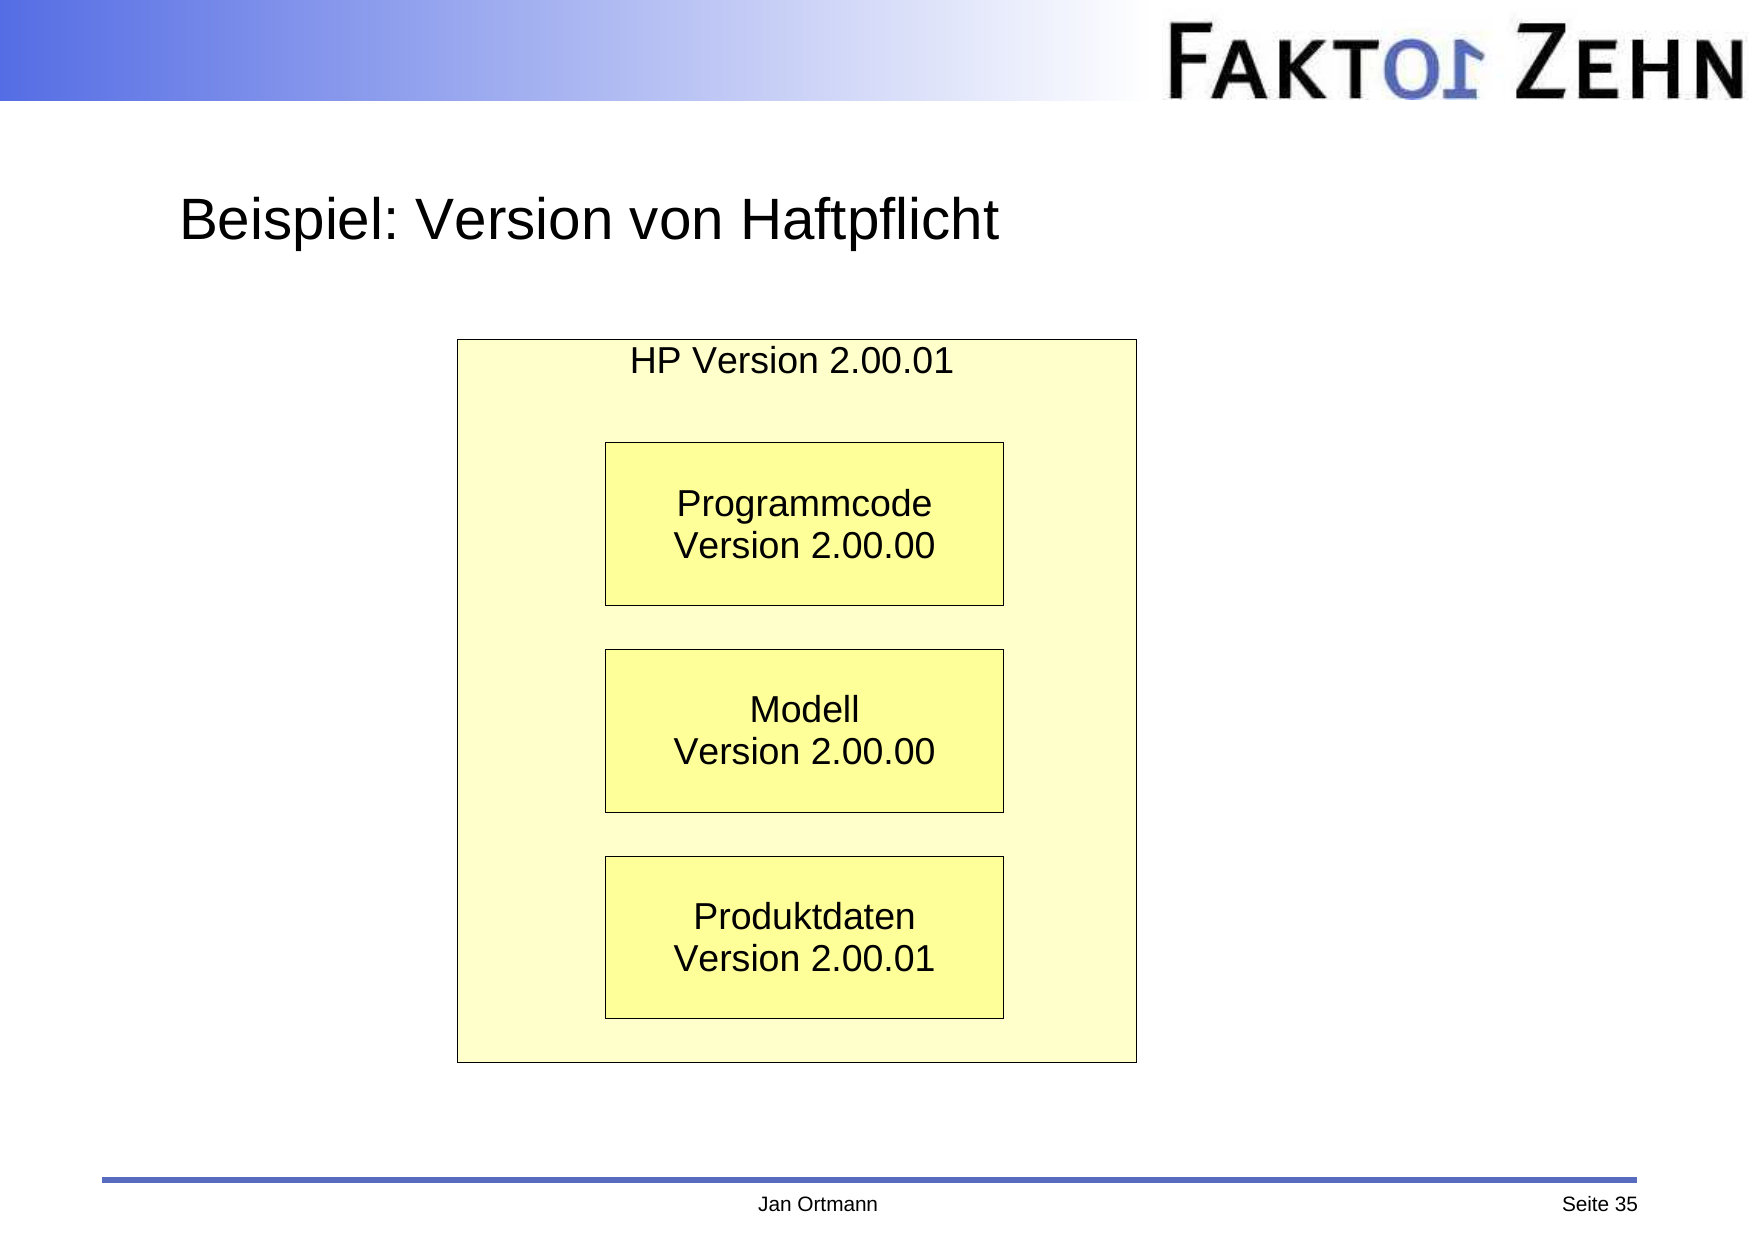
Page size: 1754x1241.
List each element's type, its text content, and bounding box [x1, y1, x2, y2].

text_box HP Version 2.00.01 [457, 339, 1137, 1063]
text_box Produktdaten Version 2.00.01 [605, 856, 1004, 1019]
picture [1162, 7, 1752, 100]
text_box Programmcode Version 2.00.00 [605, 442, 1004, 606]
title Beispiel: Version von Haftpflicht [179, 142, 1576, 296]
text_box Modell Version 2.00.00 [605, 649, 1004, 813]
